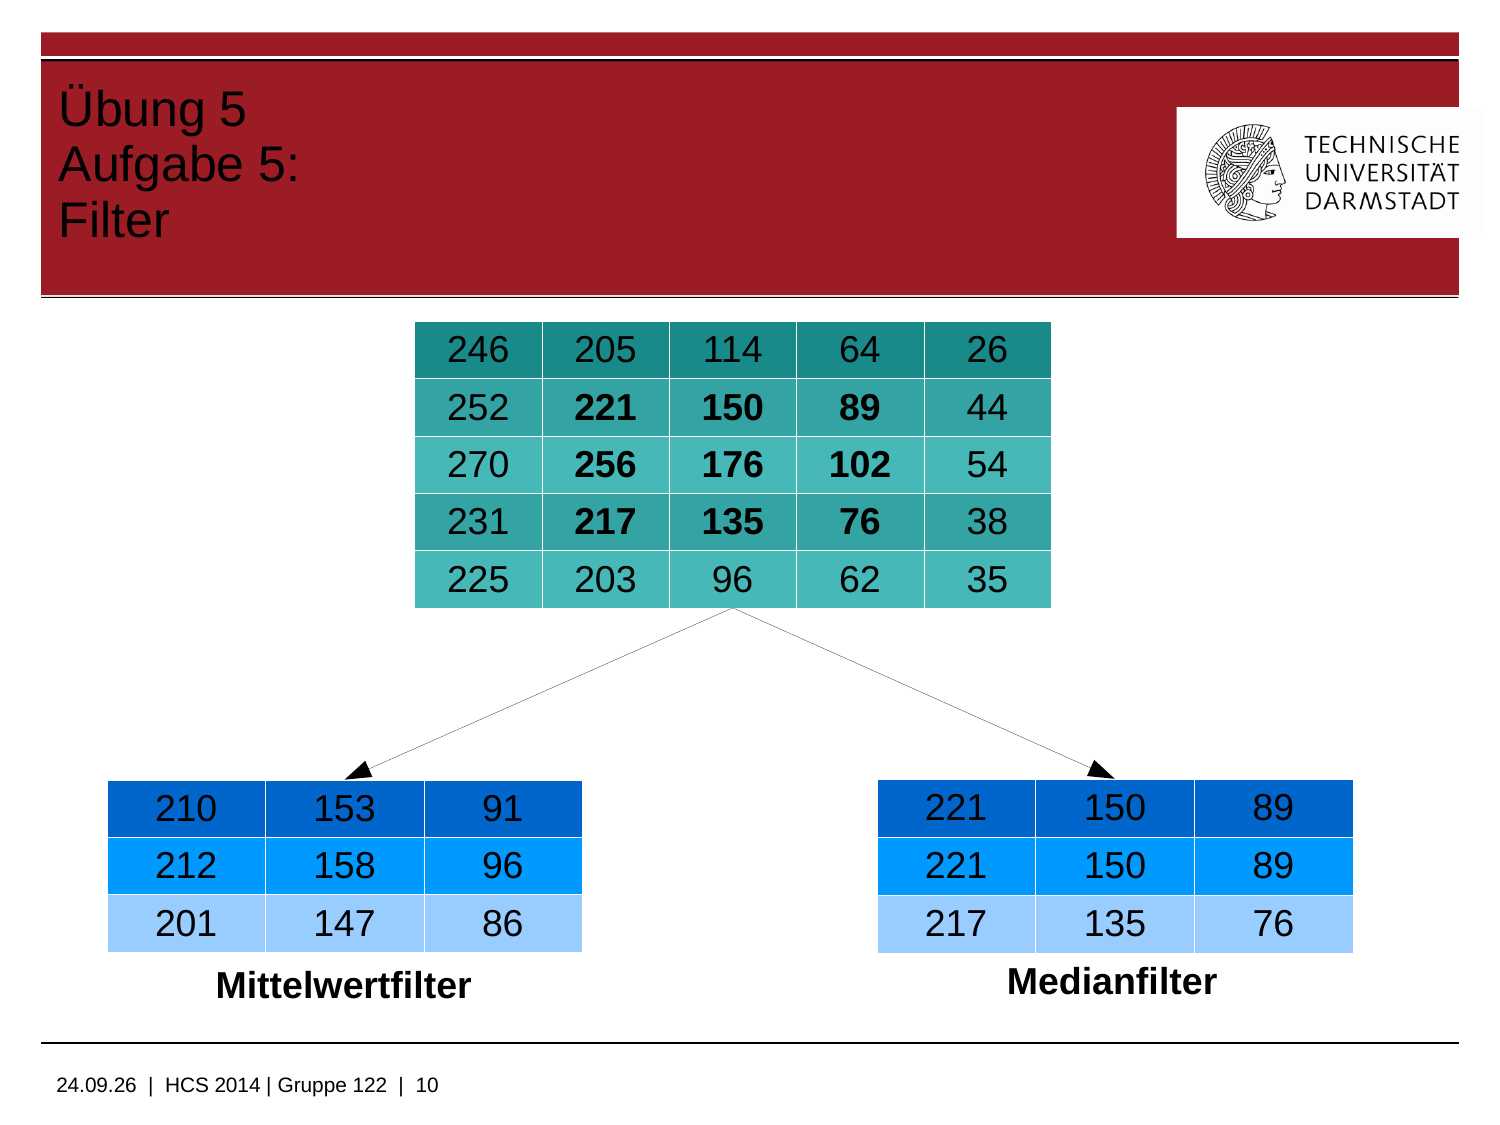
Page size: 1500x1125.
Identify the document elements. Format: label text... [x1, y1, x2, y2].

table_cell 217 [878, 896, 1035, 953]
table_cell 201 [108, 895, 265, 952]
table_cell 35 [925, 551, 1051, 608]
table_cell 135 [1036, 896, 1194, 953]
picture [1176, 107, 1484, 238]
table_cell 54 [925, 437, 1051, 493]
table_header 89 [1195, 780, 1353, 837]
table_cell 176 [670, 437, 796, 493]
table_cell 76 [1195, 896, 1353, 953]
table_cell 76 [797, 494, 924, 550]
table_header 246 [415, 322, 542, 378]
table_cell 158 [266, 838, 424, 894]
title Übung 5 Aufgabe 5: Filter [59, 80, 1149, 249]
table_header 64 [797, 322, 924, 378]
table_cell 231 [415, 494, 542, 550]
table_cell 135 [670, 494, 796, 550]
text_box Mittelwertfilter [200, 957, 488, 1016]
table_header 91 [425, 781, 582, 837]
table_cell 89 [797, 379, 924, 436]
table_cell 147 [266, 895, 424, 952]
table_header 153 [266, 781, 424, 837]
table_header 205 [543, 322, 669, 378]
table_header 150 [1036, 780, 1194, 837]
table_cell 150 [670, 379, 796, 436]
table_header 210 [108, 781, 265, 837]
text_box Medianfilter [992, 953, 1233, 1012]
table_cell 102 [797, 437, 924, 493]
table_cell 221 [878, 838, 1035, 895]
table_cell 270 [415, 437, 542, 493]
table_cell 86 [425, 895, 582, 952]
table_cell 62 [797, 551, 924, 608]
table_header 26 [925, 322, 1051, 378]
table_cell 44 [925, 379, 1051, 436]
table_cell 252 [415, 379, 542, 436]
table_cell 212 [108, 838, 265, 894]
table_header 221 [878, 780, 1035, 837]
table_cell 150 [1036, 838, 1194, 895]
table_cell 256 [543, 437, 669, 493]
table_cell 96 [670, 551, 796, 608]
table_cell 38 [925, 494, 1051, 550]
table_cell 89 [1195, 838, 1353, 895]
table_cell 225 [415, 551, 542, 608]
table_cell 217 [543, 494, 669, 550]
table_cell 96 [425, 838, 582, 894]
table_cell 221 [543, 379, 669, 436]
table_cell 203 [543, 551, 669, 608]
table_header 114 [670, 322, 796, 378]
